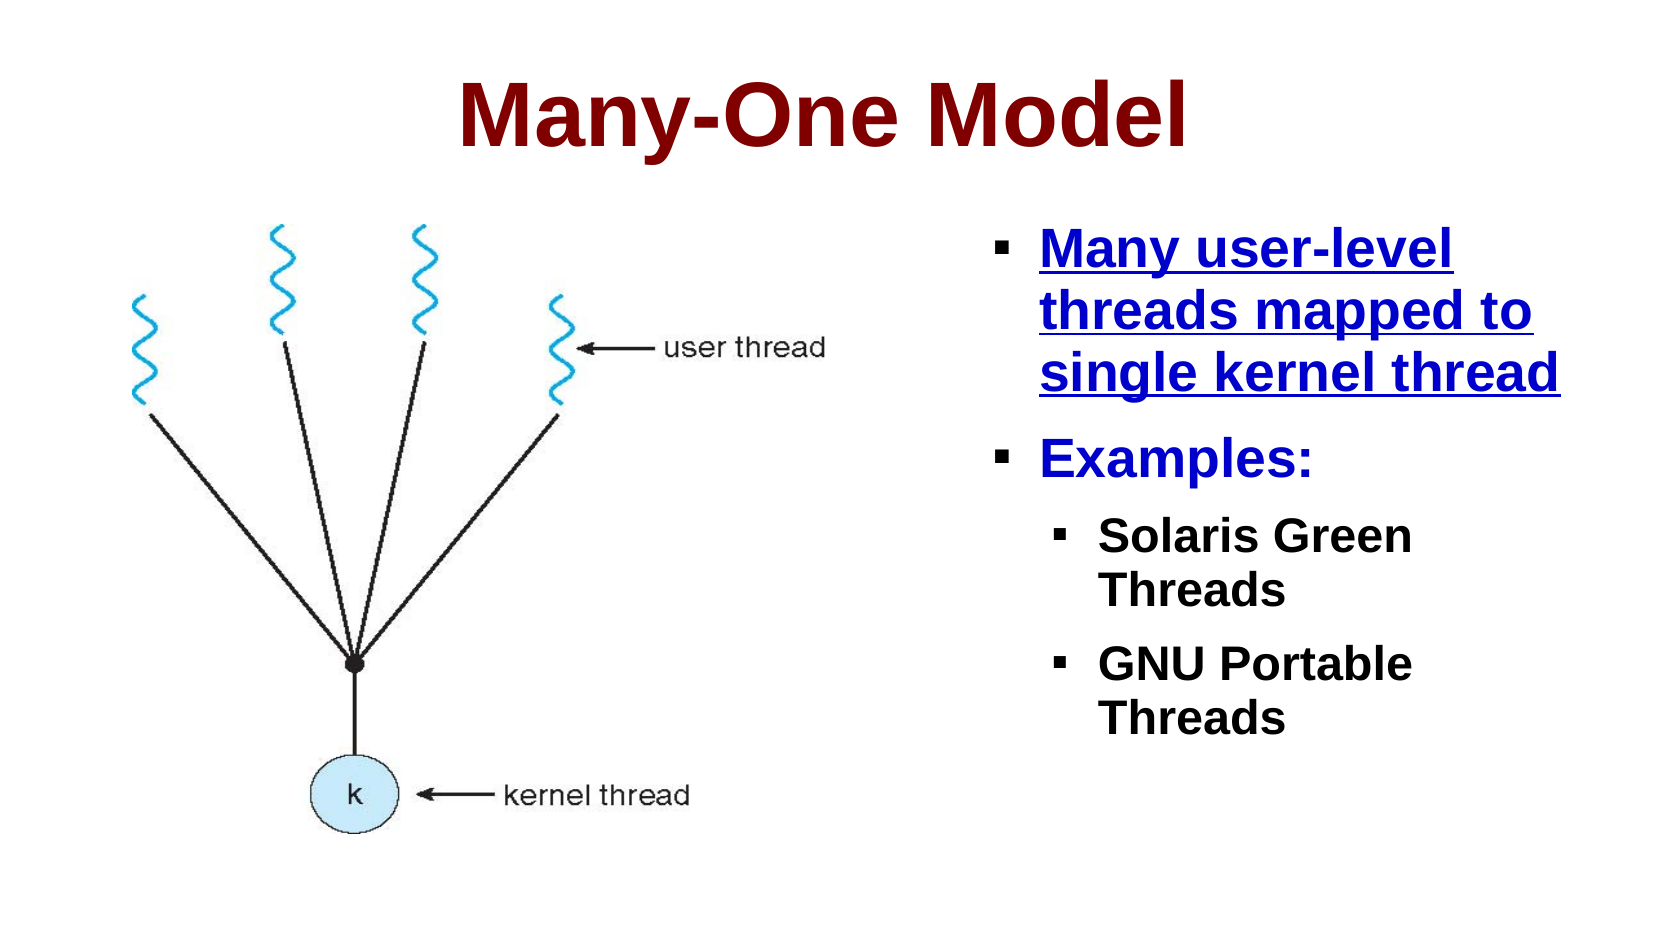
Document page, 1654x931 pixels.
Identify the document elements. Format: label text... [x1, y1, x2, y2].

list Many user-level threads mapped to single kernel thread Examples: Solaris Green Threads GNU Portable Threads [980, 217, 1571, 757]
title Many-One Model [82, 37, 1571, 193]
picture [132, 224, 827, 834]
